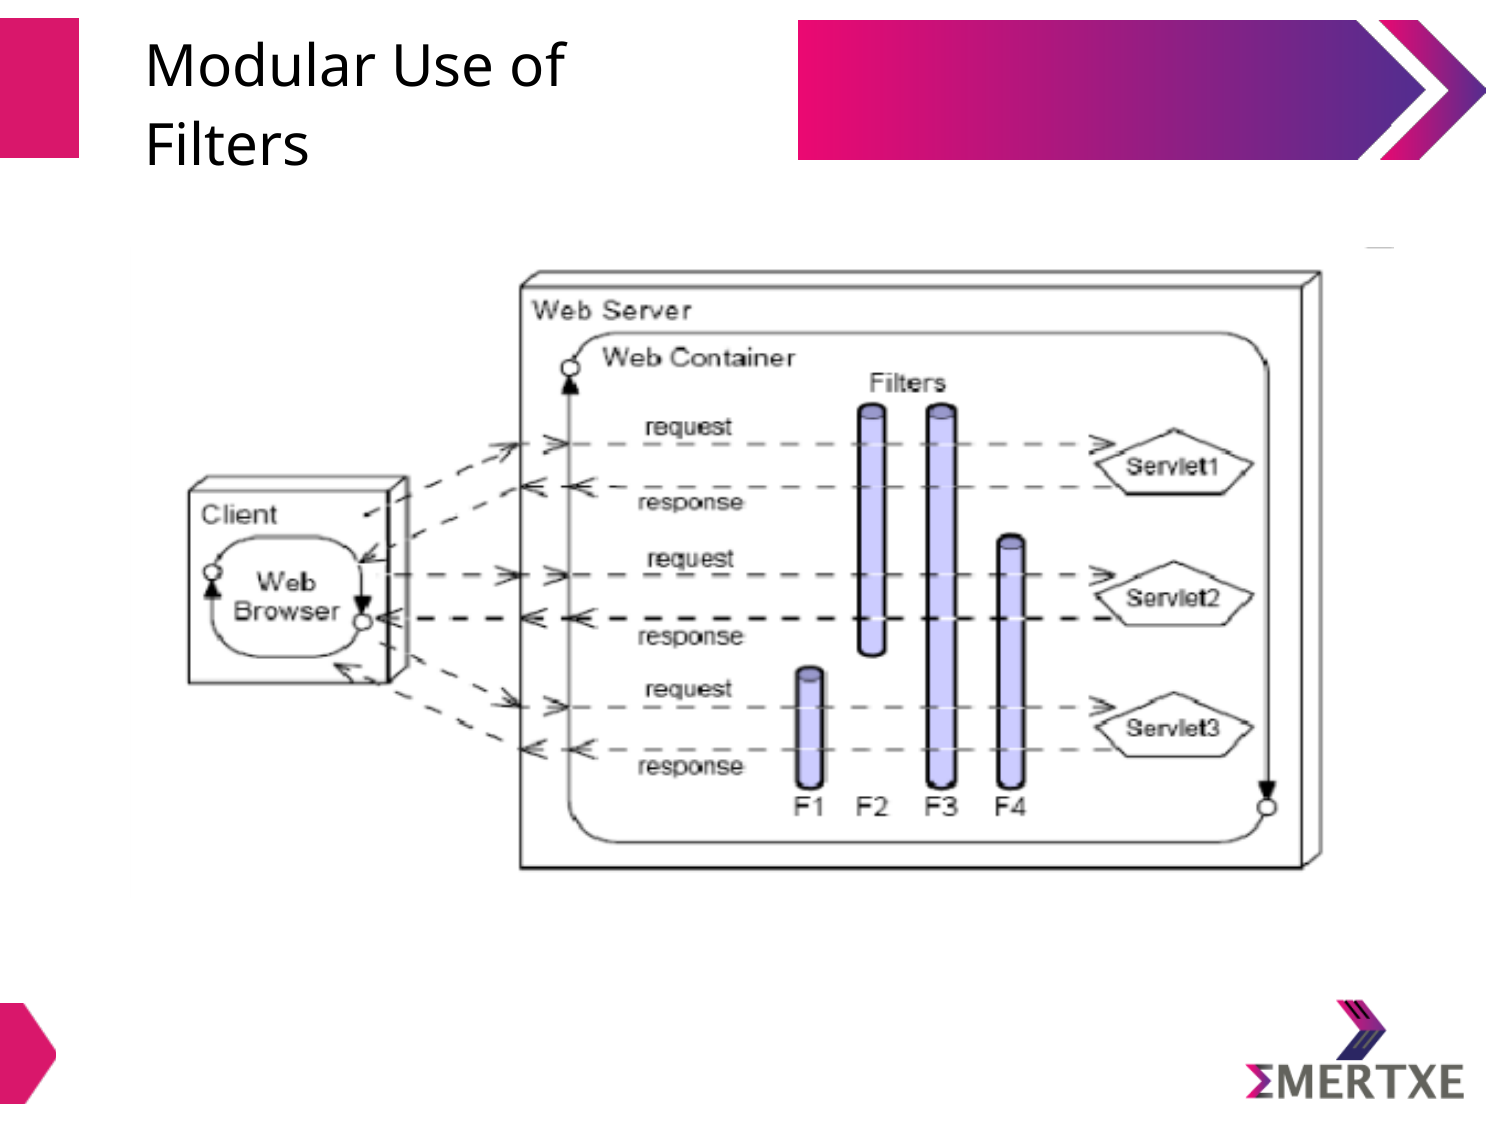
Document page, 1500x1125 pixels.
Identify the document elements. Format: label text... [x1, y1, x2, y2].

picture [129, 247, 1394, 898]
picture [798, 20, 1486, 160]
picture [1245, 996, 1465, 1099]
text_box Modular Use of Filters [129, 16, 721, 168]
